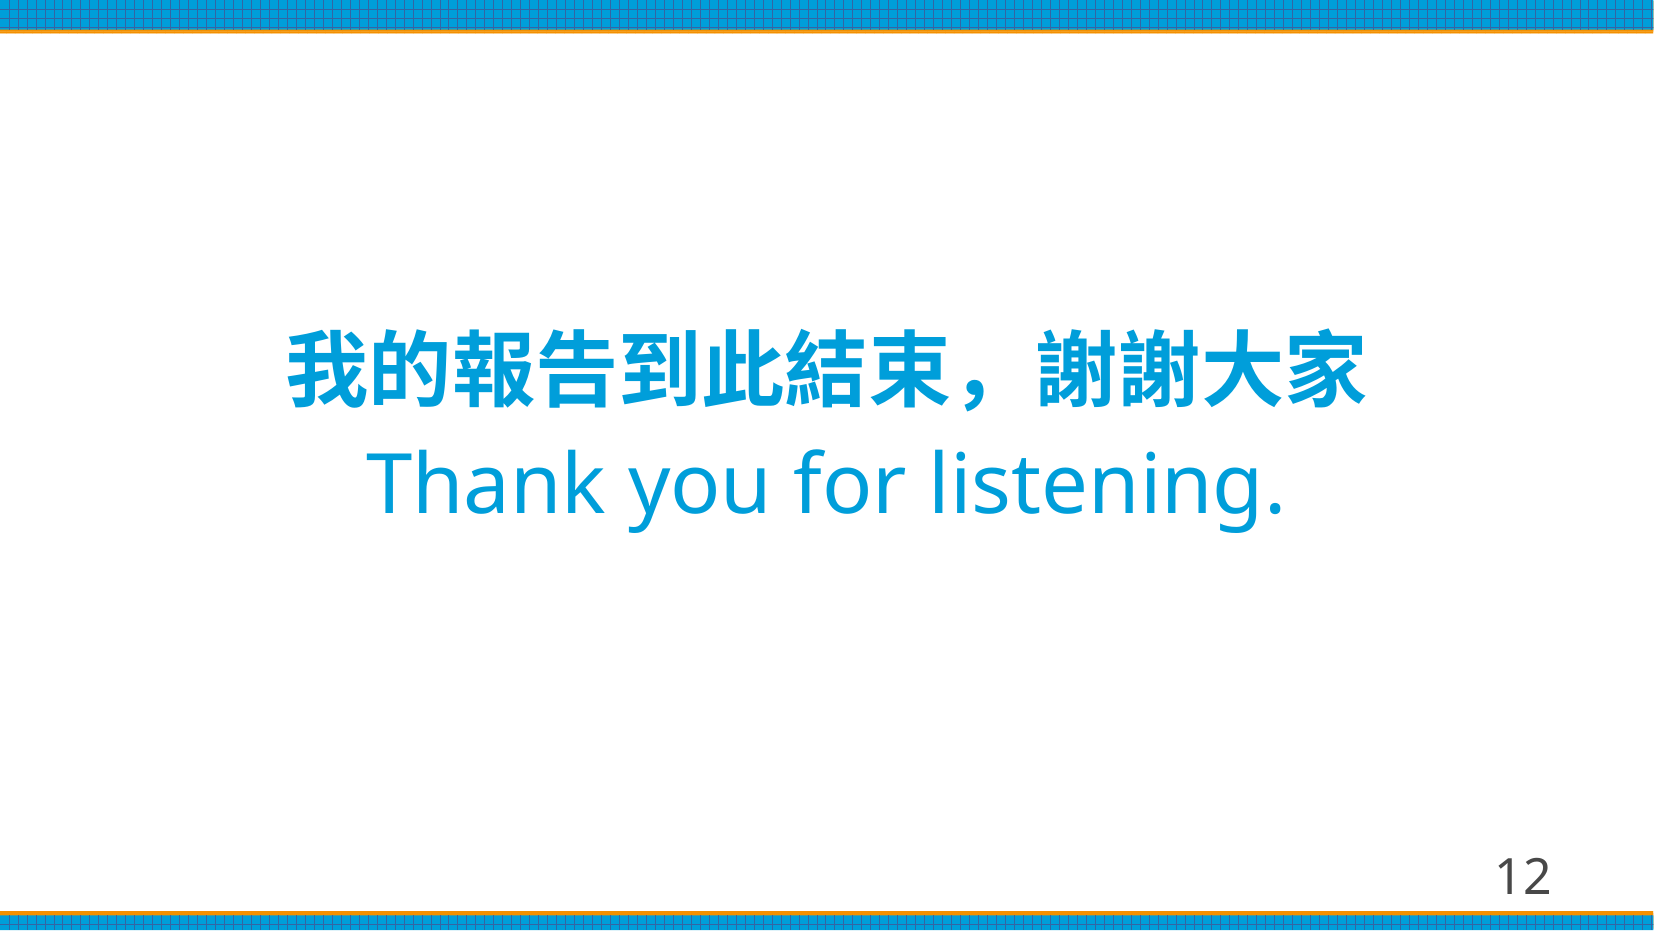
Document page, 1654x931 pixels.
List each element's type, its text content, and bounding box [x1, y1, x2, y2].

subtitle 我的報告到此結束，謝謝大家 Thank you for listening. [88, 44, 1565, 798]
